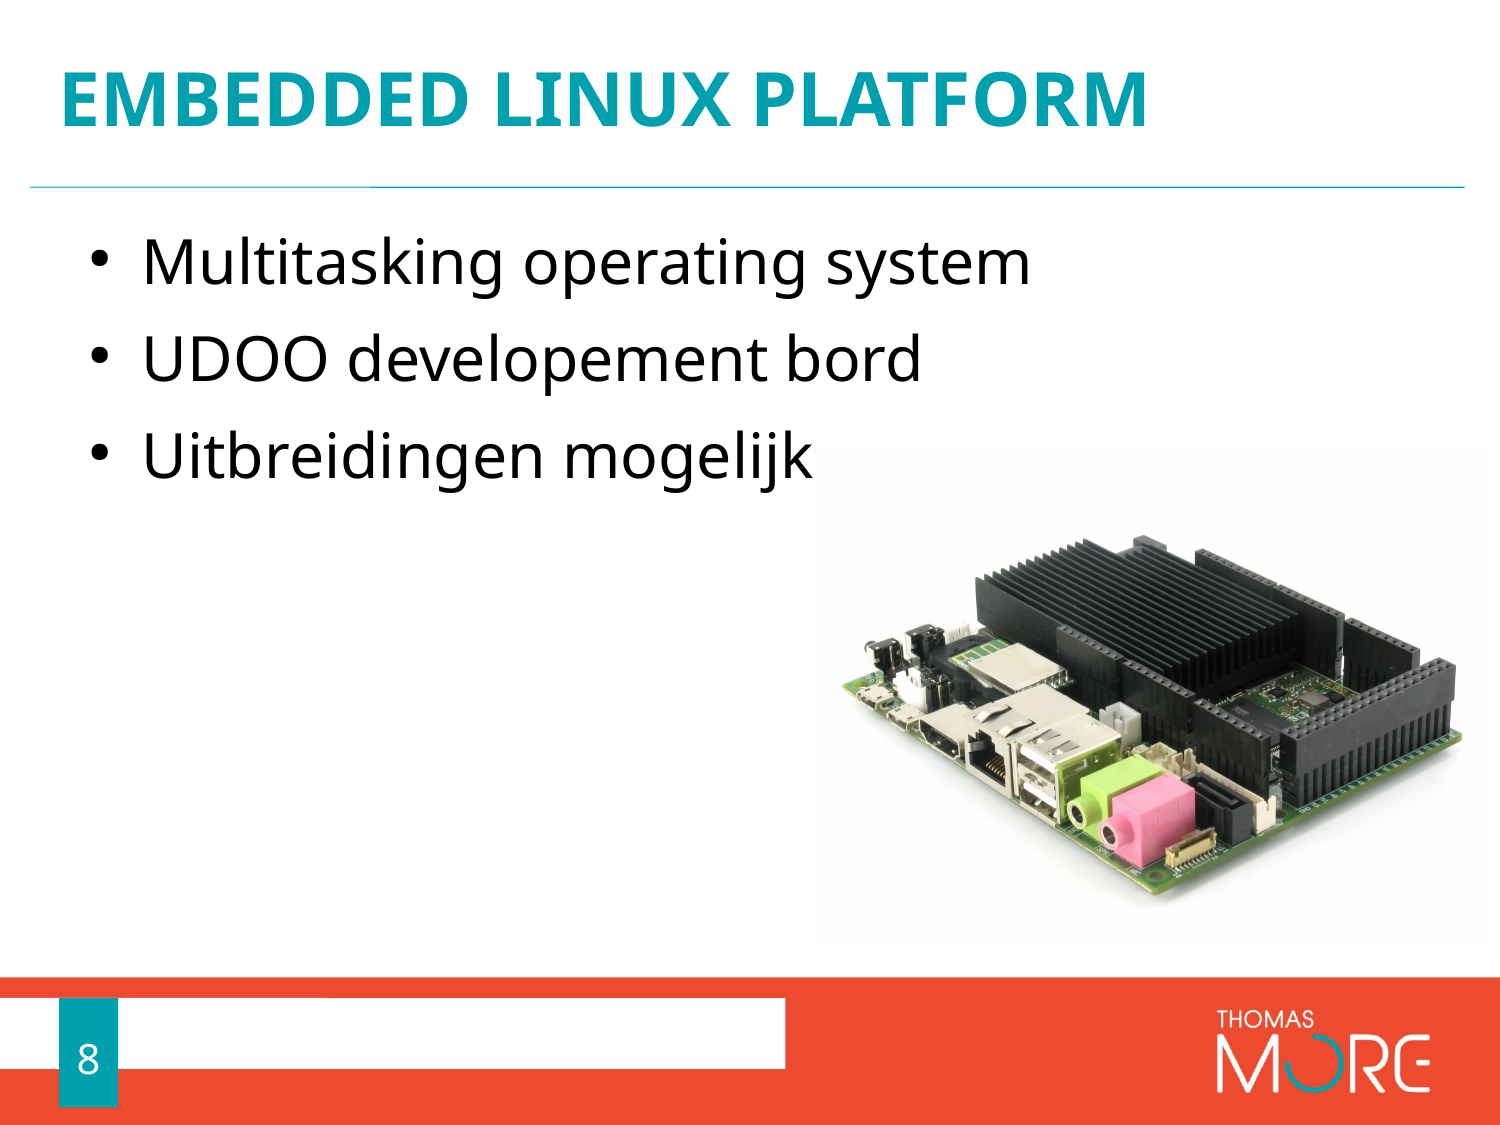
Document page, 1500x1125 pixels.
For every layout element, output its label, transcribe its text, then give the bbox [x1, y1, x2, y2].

list Multitasking operating system UDOO developement bord Uitbreidingen mogelijk [0, 188, 1500, 916]
title Embedded Linux platform [0, 0, 1500, 188]
picture [1187, 980, 1459, 1122]
picture [814, 446, 1489, 945]
slide_number <number> [59, 998, 119, 1108]
footer [123, 998, 786, 1069]
